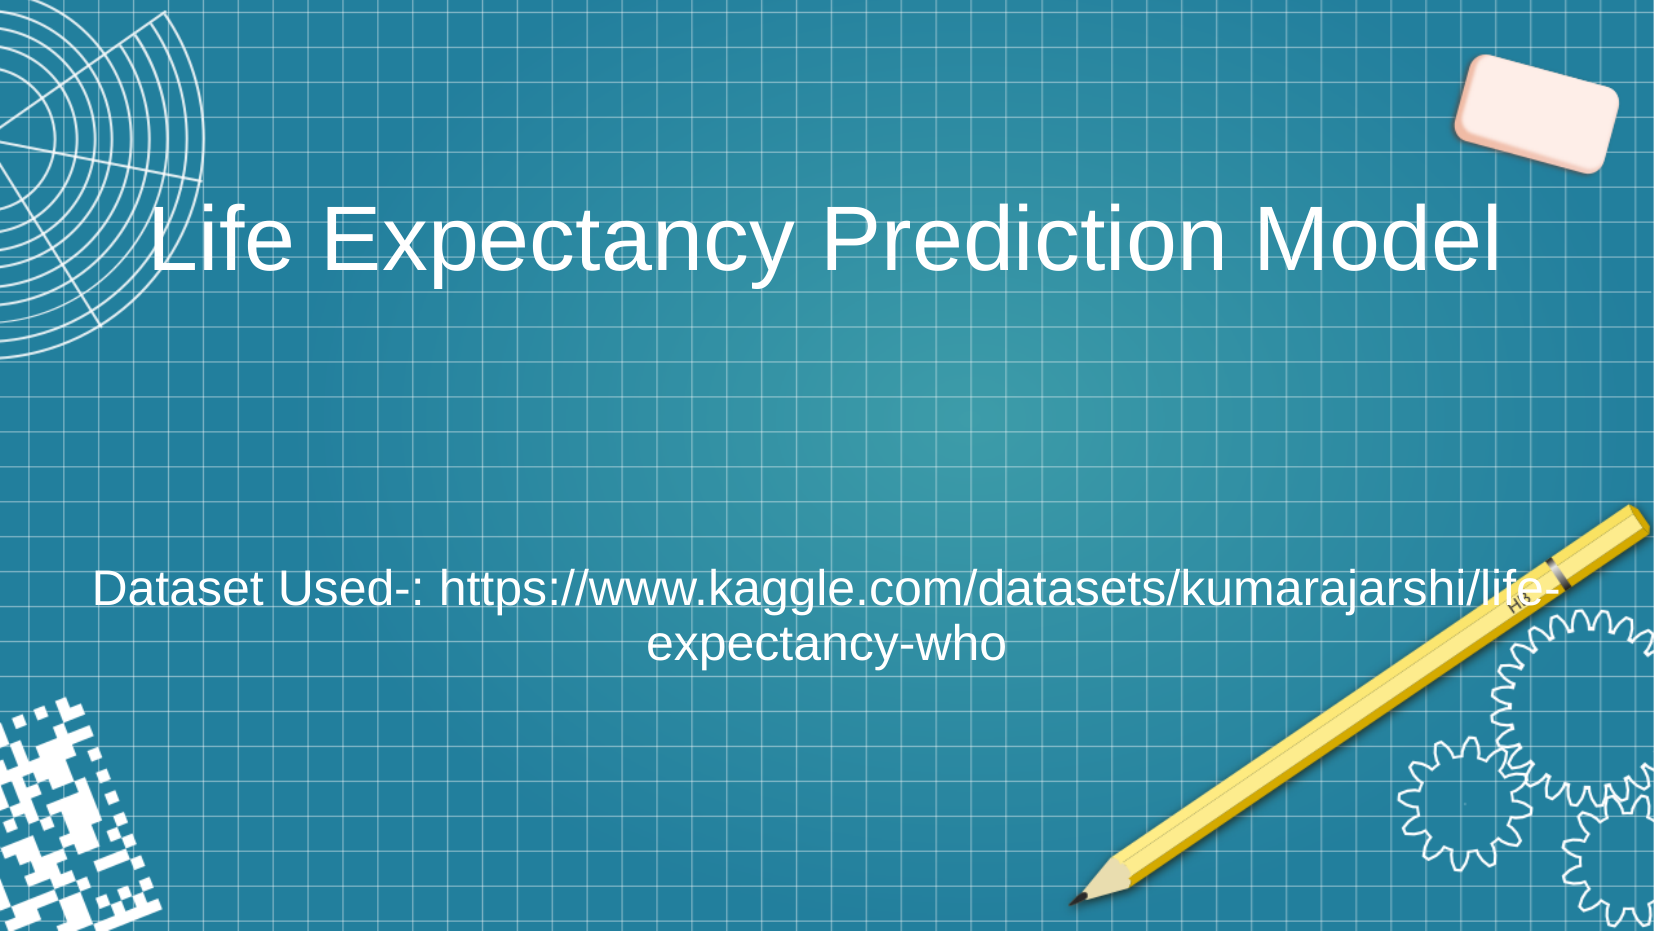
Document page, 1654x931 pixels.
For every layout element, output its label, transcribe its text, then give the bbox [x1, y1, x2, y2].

subtitle Dataset Used-: https://www.kaggle.com/datasets/kumarajarshi/life-expectancy-who [82, 389, 1571, 842]
picture [0, 0, 1654, 931]
title Life Expectancy Prediction Model [82, 132, 1571, 346]
